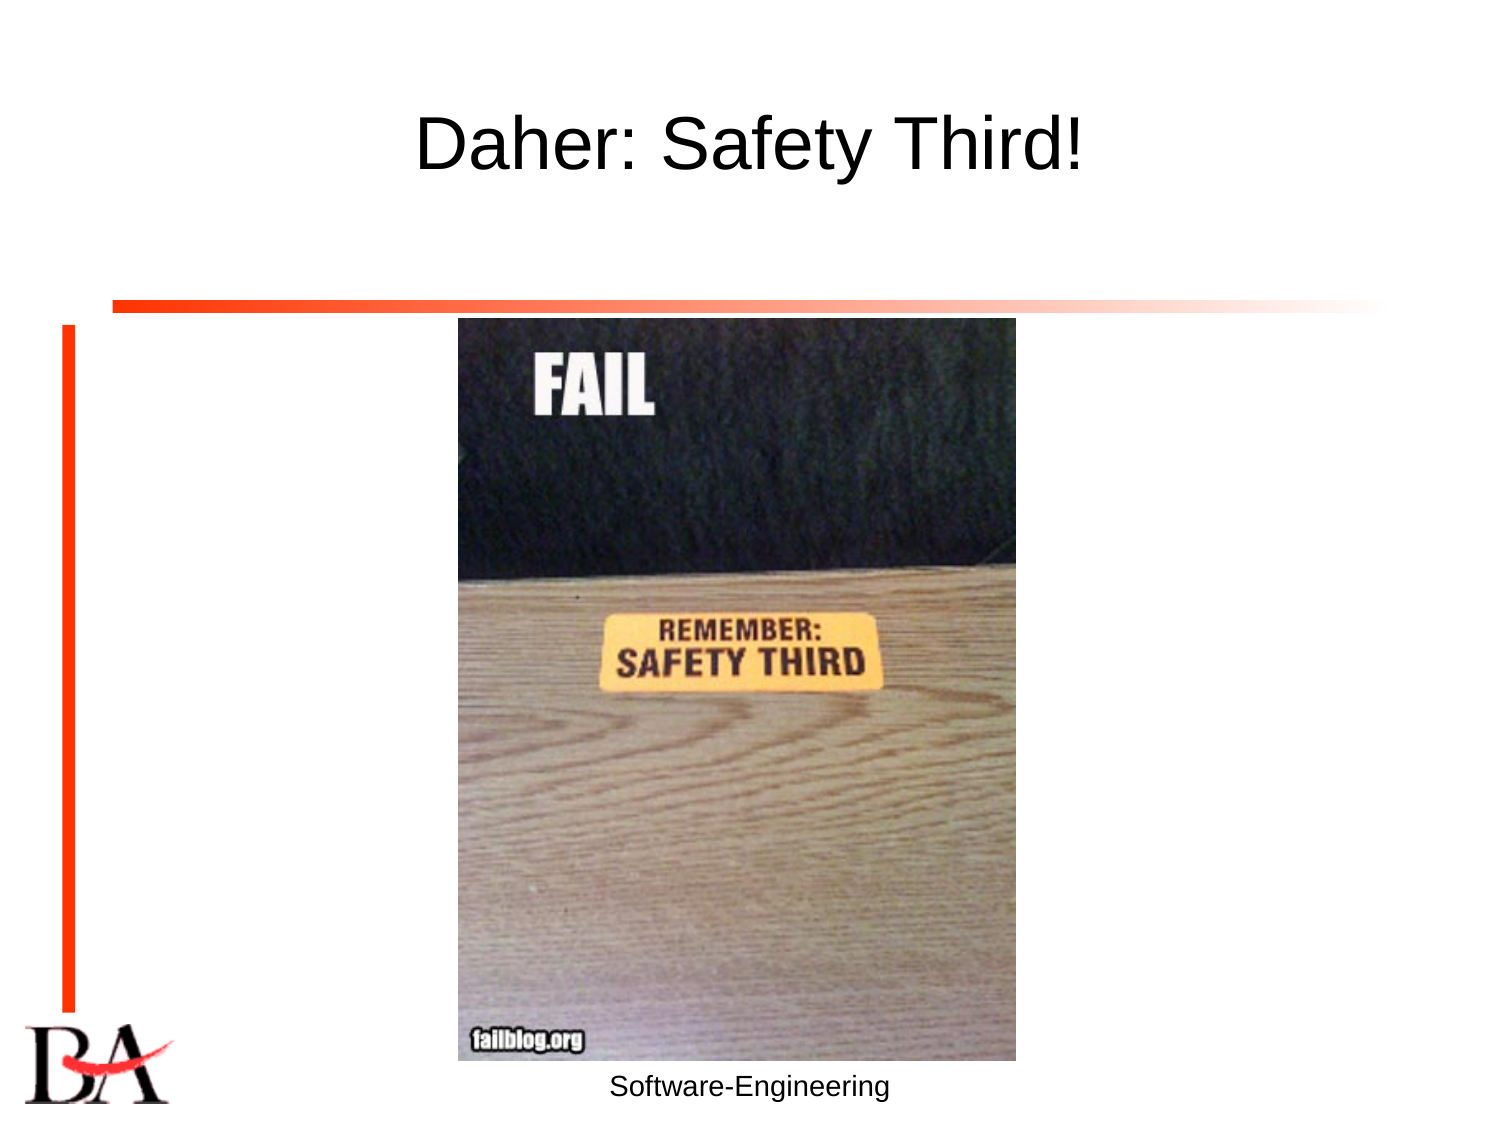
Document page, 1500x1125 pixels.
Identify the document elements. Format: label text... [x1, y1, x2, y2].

picture [24, 1024, 175, 1104]
title Daher: Safety Third! [112, 28, 1388, 259]
picture [458, 318, 1016, 1061]
